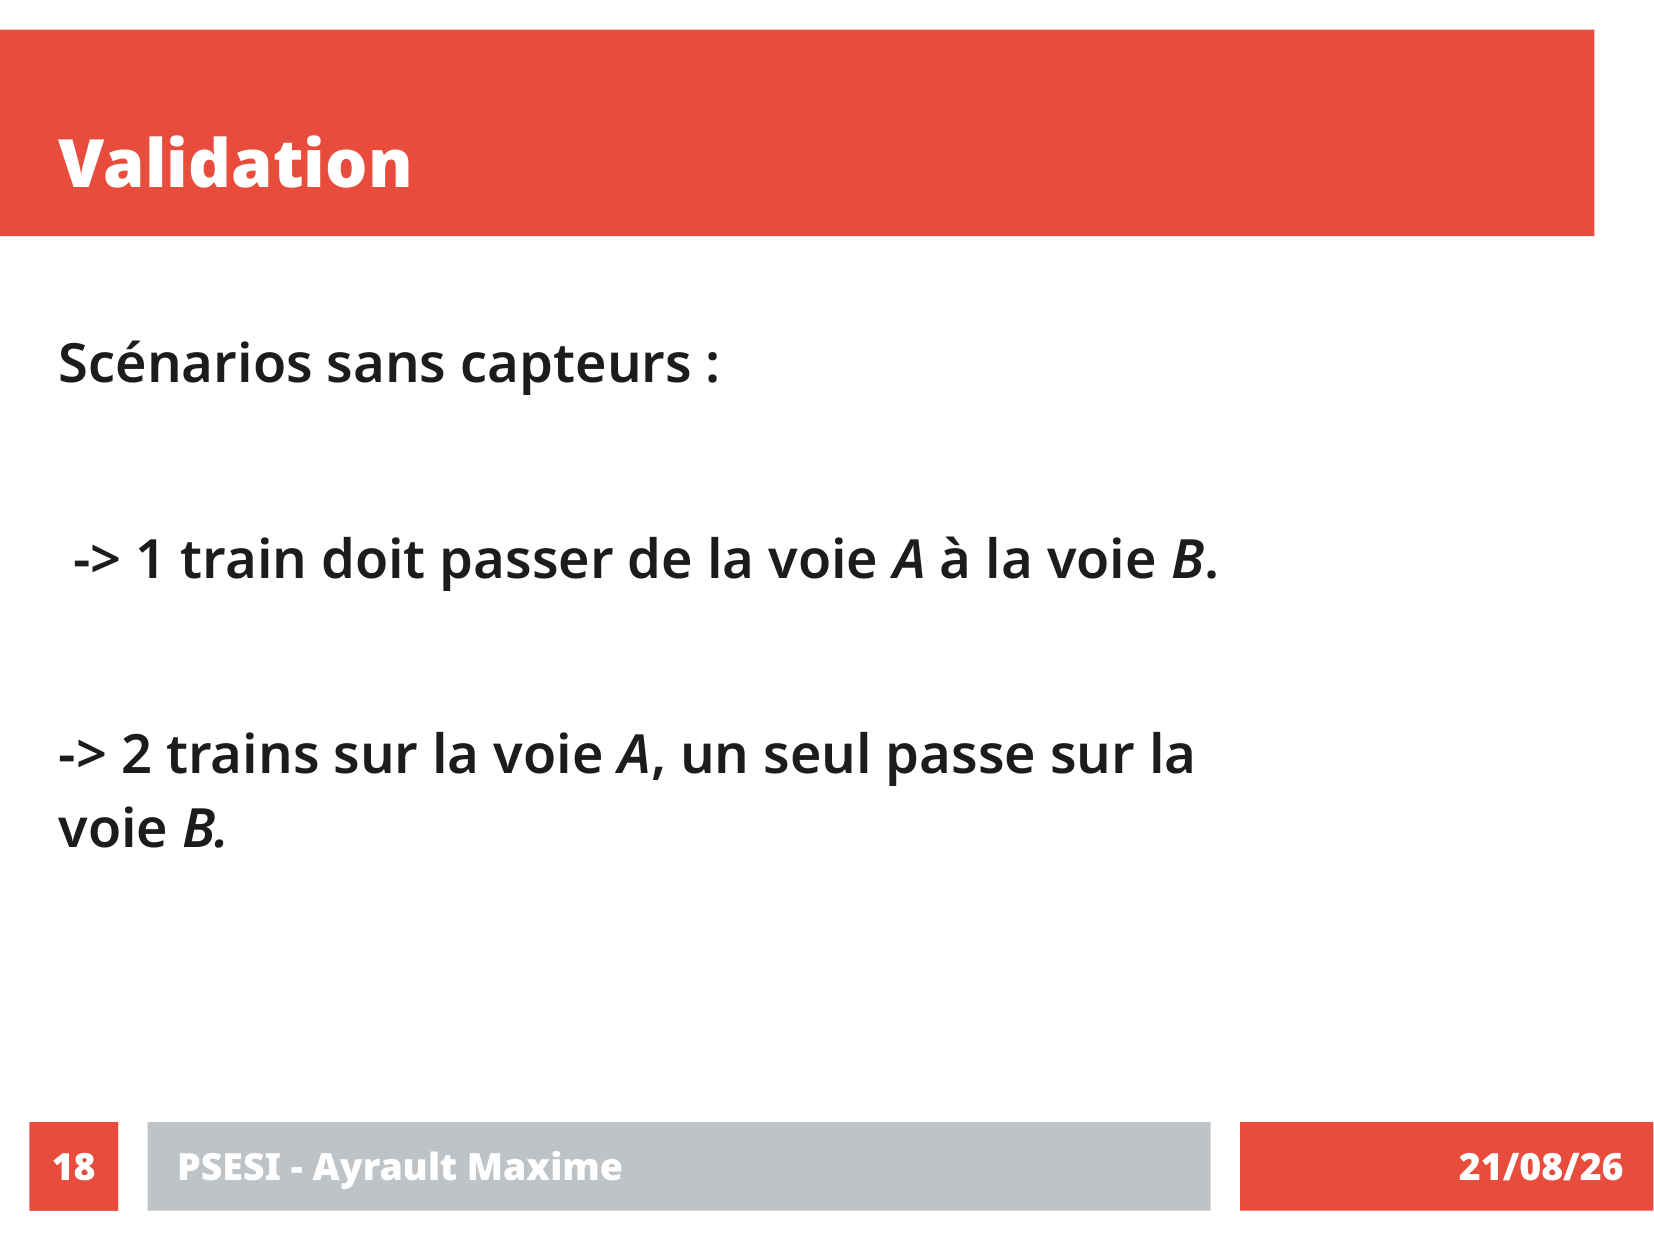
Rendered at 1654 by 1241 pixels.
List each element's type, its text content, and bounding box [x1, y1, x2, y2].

list Scénarios sans capteurs : -> 1 train doit passer de la voie A à la voie B. -> 2 trains sur la voie A, un seul passe sur la voie B. [59, 324, 1565, 1093]
title Validation [59, 59, 1595, 207]
